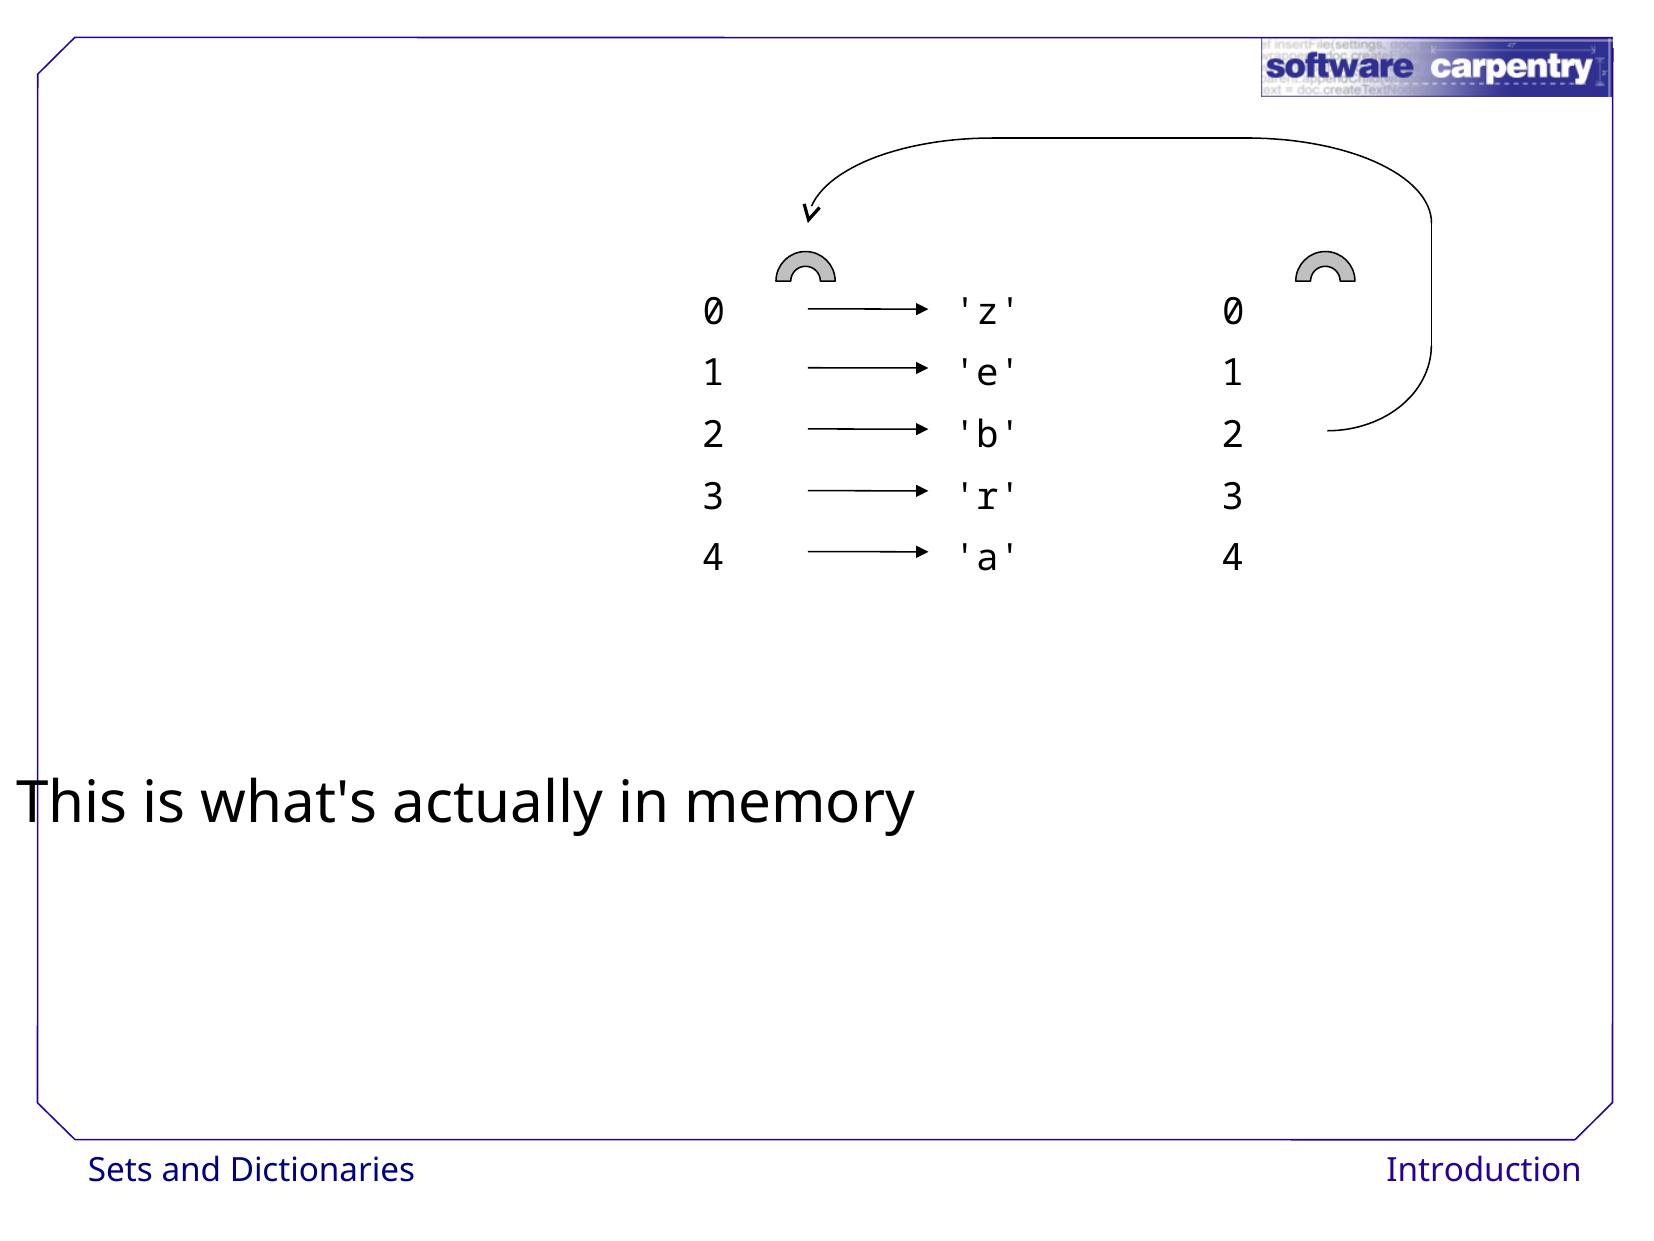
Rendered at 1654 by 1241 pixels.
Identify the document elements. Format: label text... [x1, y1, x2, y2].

text_box [1297, 251, 1355, 282]
text_box [777, 251, 836, 282]
picture [1261, 39, 1613, 97]
table_cell [1299, 523, 1356, 583]
text_box 'a' [921, 516, 1054, 592]
text_box 'e' [921, 332, 1054, 393]
text_box 'z' [921, 271, 1054, 332]
table_cell [1299, 341, 1356, 402]
table_cell [1299, 402, 1356, 462]
table_cell [779, 523, 836, 583]
text_box 1 [1166, 332, 1299, 394]
table_cell [779, 341, 836, 402]
table_cell [779, 462, 836, 523]
text_box 'b' [921, 393, 1054, 469]
text_box 2 [1166, 394, 1299, 455]
text_box 0 [1167, 271, 1300, 347]
text_box 'r' [921, 469, 1054, 516]
text_box 2 [647, 394, 779, 455]
table_header [1300, 281, 1356, 341]
text_box 0 [647, 271, 780, 347]
table_cell [779, 402, 836, 462]
text_box 3 [647, 455, 779, 517]
text_box 4 [1166, 517, 1299, 593]
text_box 4 [647, 517, 779, 593]
table_cell [1299, 462, 1356, 523]
table_header [780, 281, 836, 341]
text_box 3 [1166, 455, 1299, 517]
text_box This is what's actually in memory [1, 721, 1081, 843]
text_box 1 [647, 332, 779, 394]
